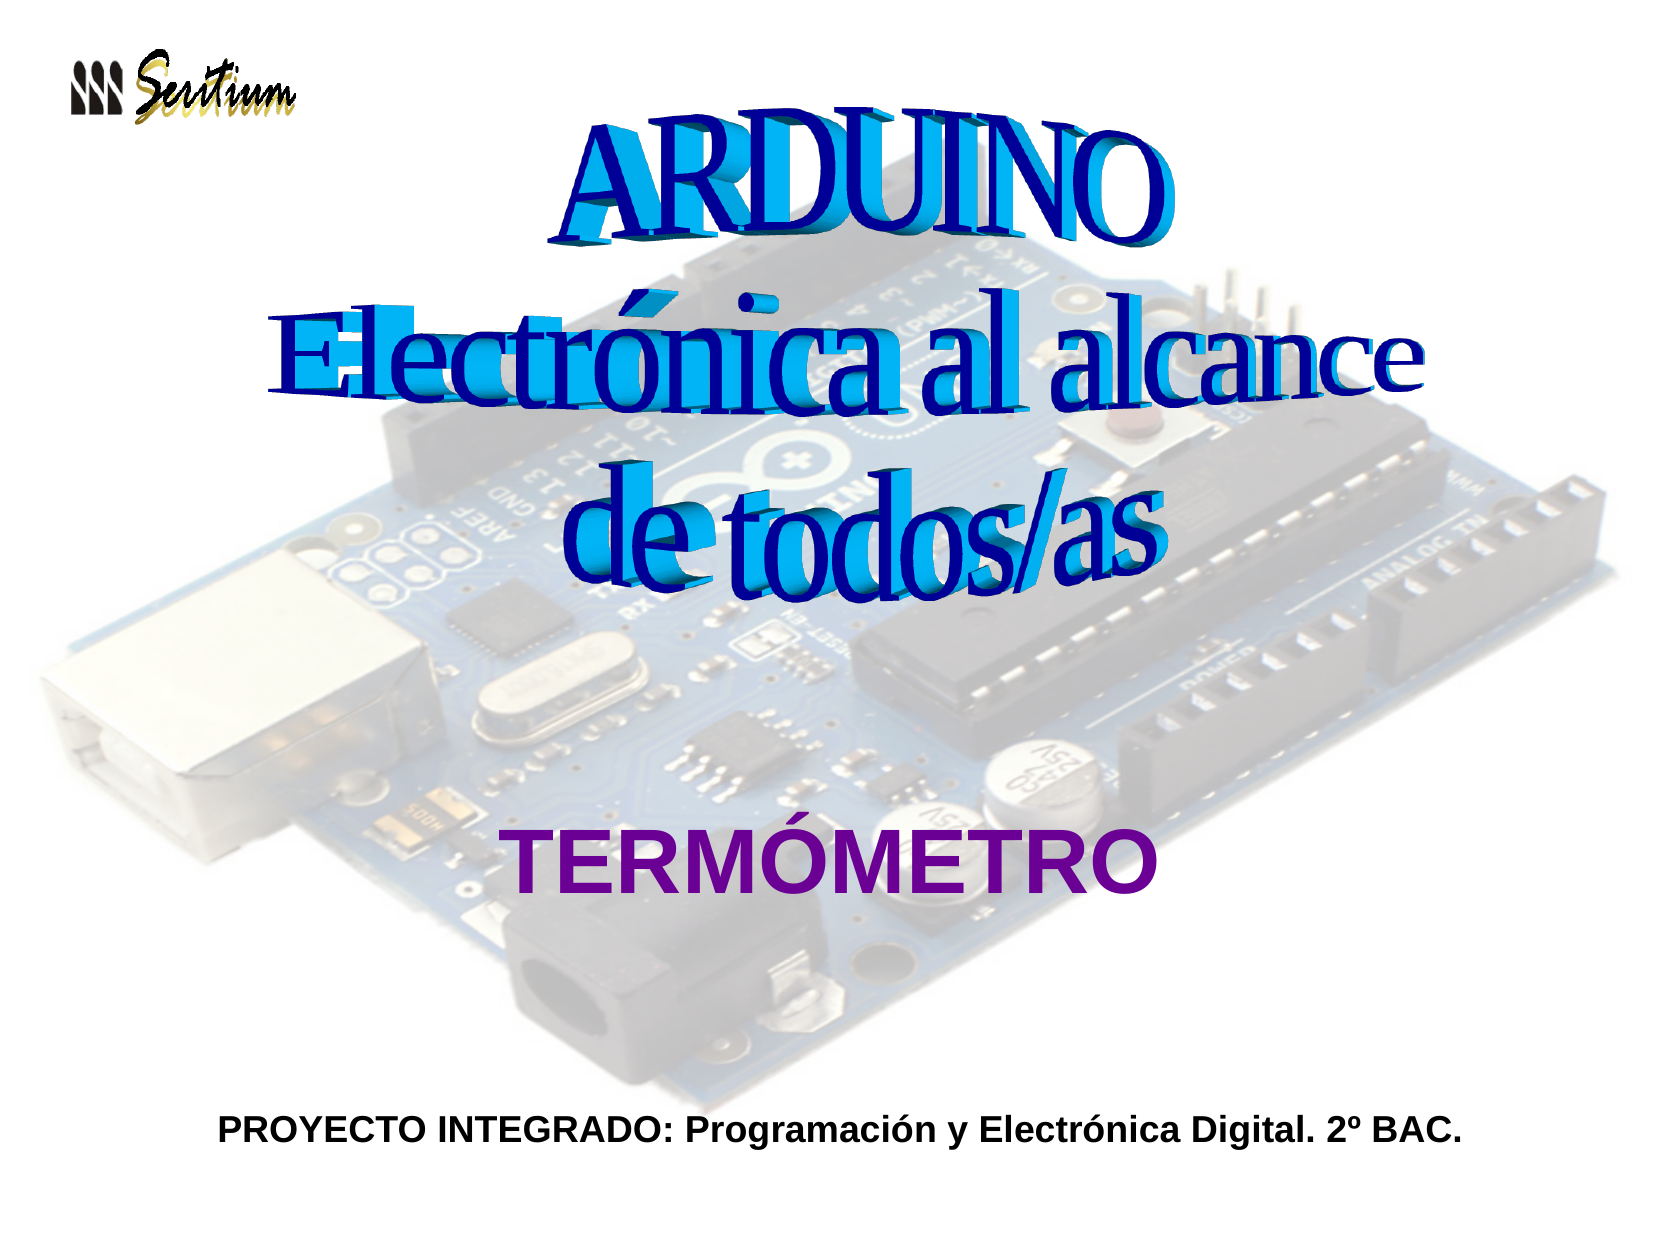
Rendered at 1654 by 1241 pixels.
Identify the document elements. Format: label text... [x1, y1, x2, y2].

picture [71, 49, 296, 125]
text_box TERMÓMETRO [484, 803, 1193, 921]
text_box PROYECTO INTEGRADO: Programación y Electrónica Digital. 2º BAC. [202, 1100, 1501, 1158]
